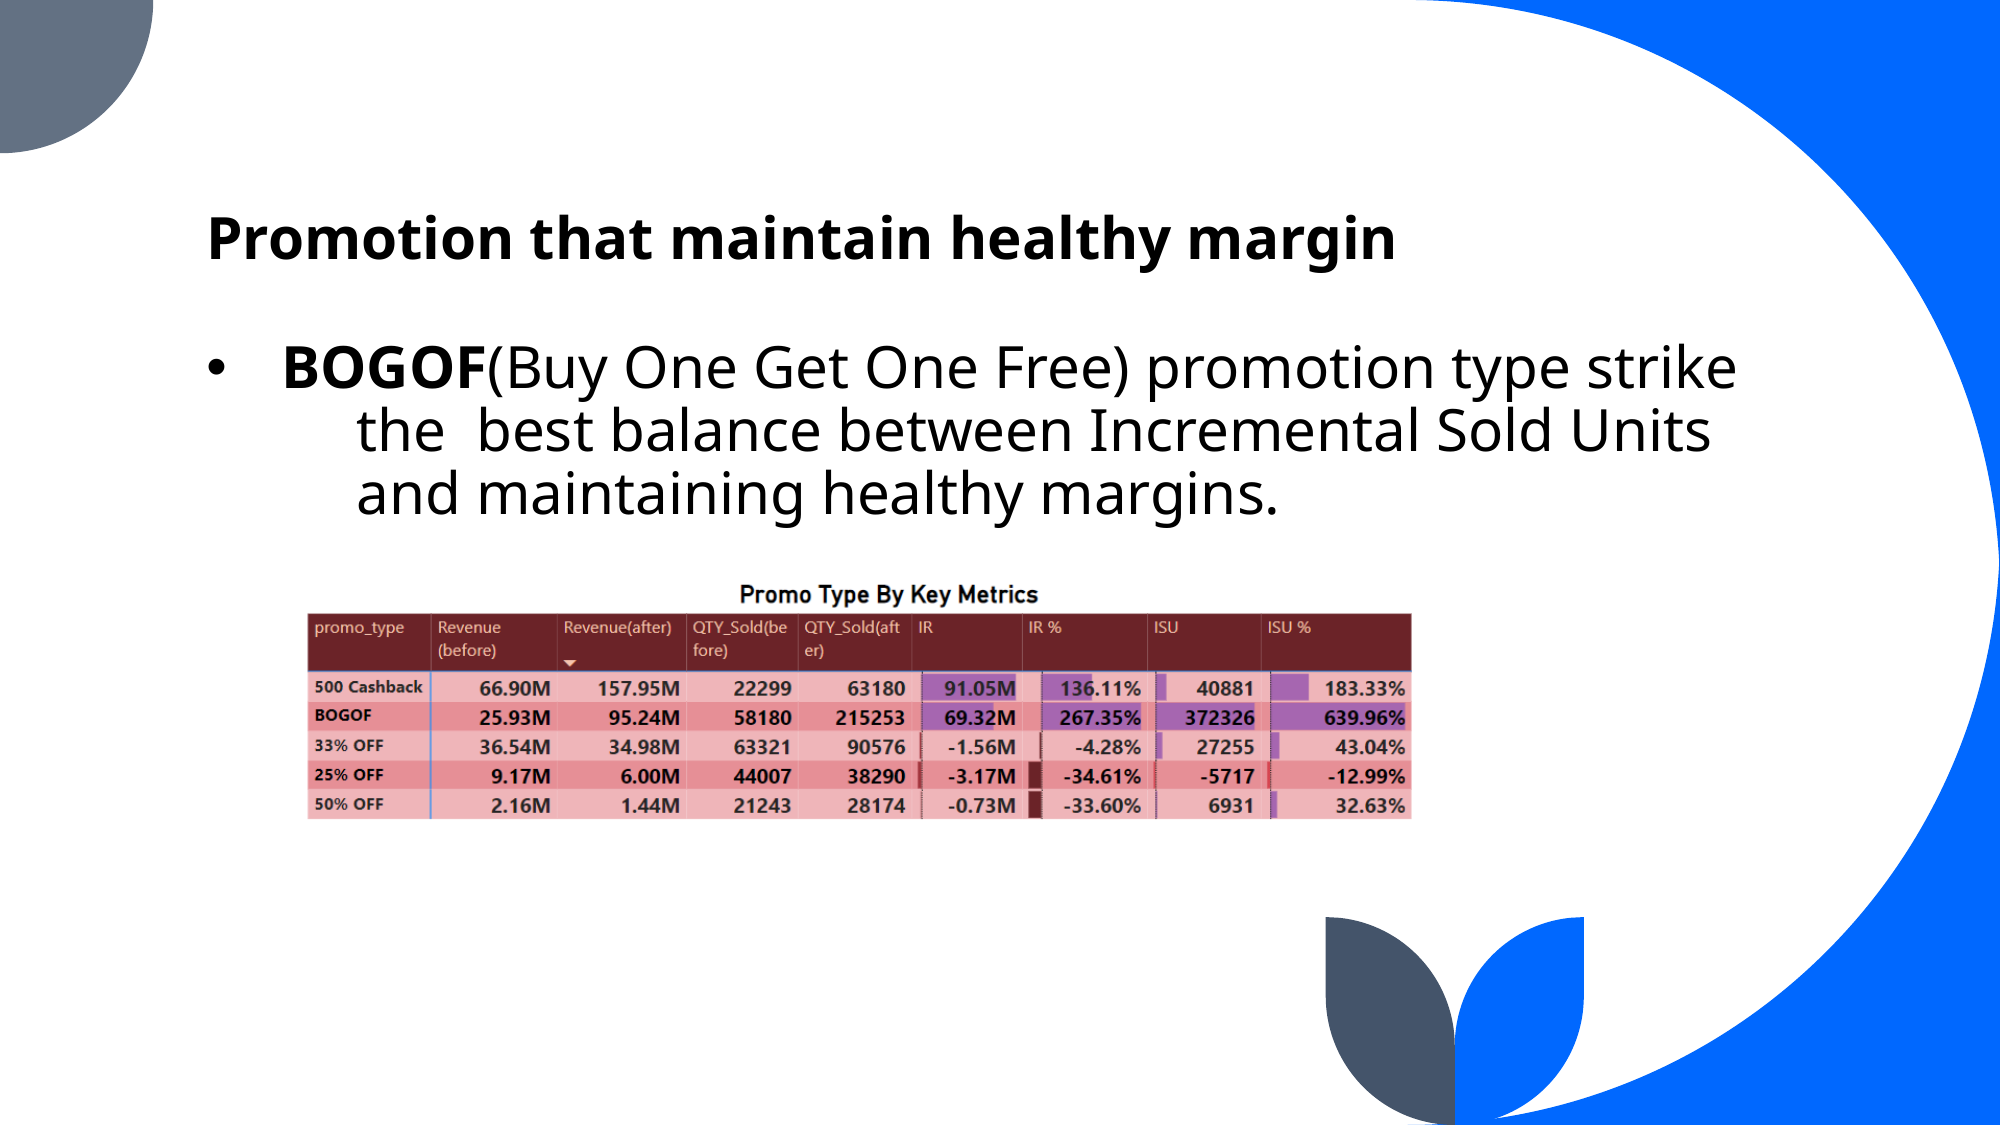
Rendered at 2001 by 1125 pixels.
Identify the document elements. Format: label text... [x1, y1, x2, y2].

list BOGOF(Buy One Get One Free) promotion type strike the best balance between Incremental Sold Units and maintaining healthy margins. [191, 330, 1796, 884]
title Promotion that maintain healthy margin [191, 62, 1796, 280]
